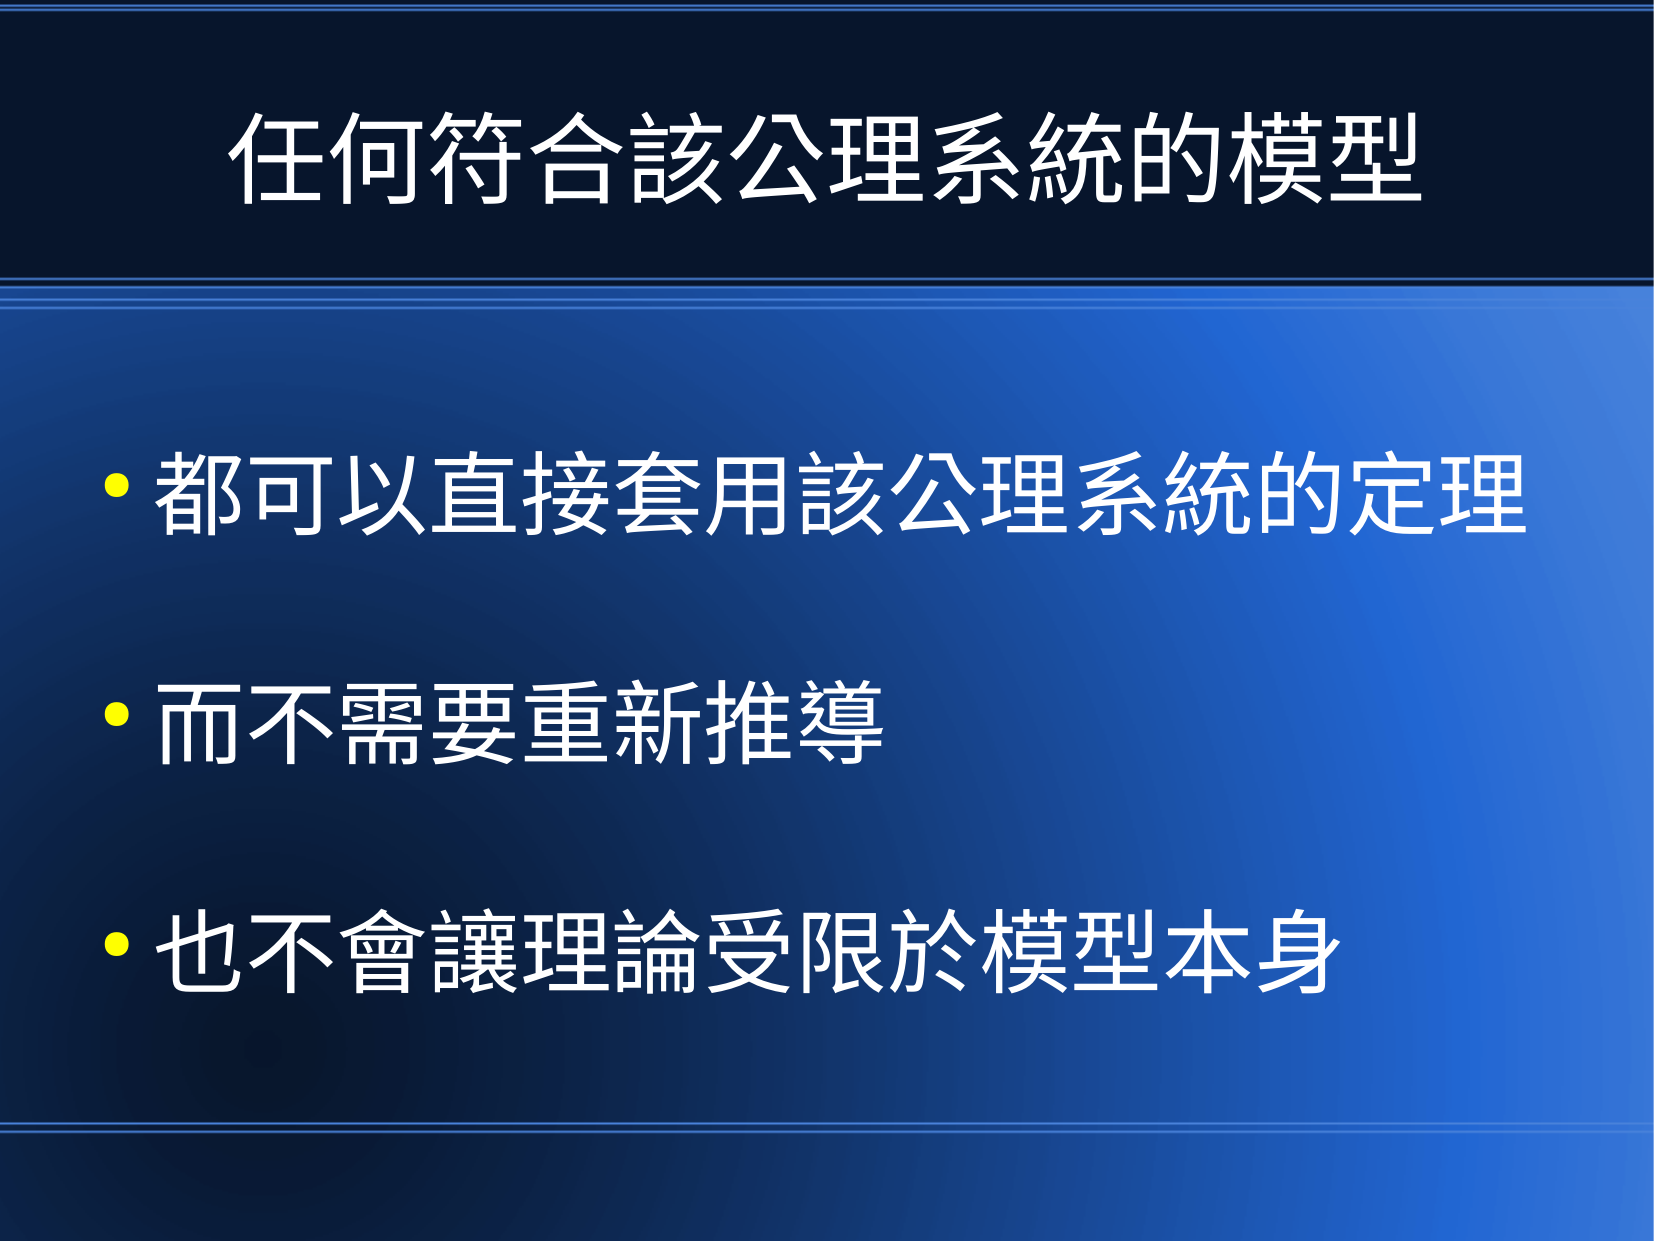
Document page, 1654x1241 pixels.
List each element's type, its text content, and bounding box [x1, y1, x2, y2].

picture [0, 0, 1654, 1241]
title 任何符合該公理系統的模型 [82, 49, 1571, 257]
list 都可以直接套用該公理系統的定理 而不需要重新推導 也不會讓理論受限於模型本身 [82, 355, 1571, 1241]
